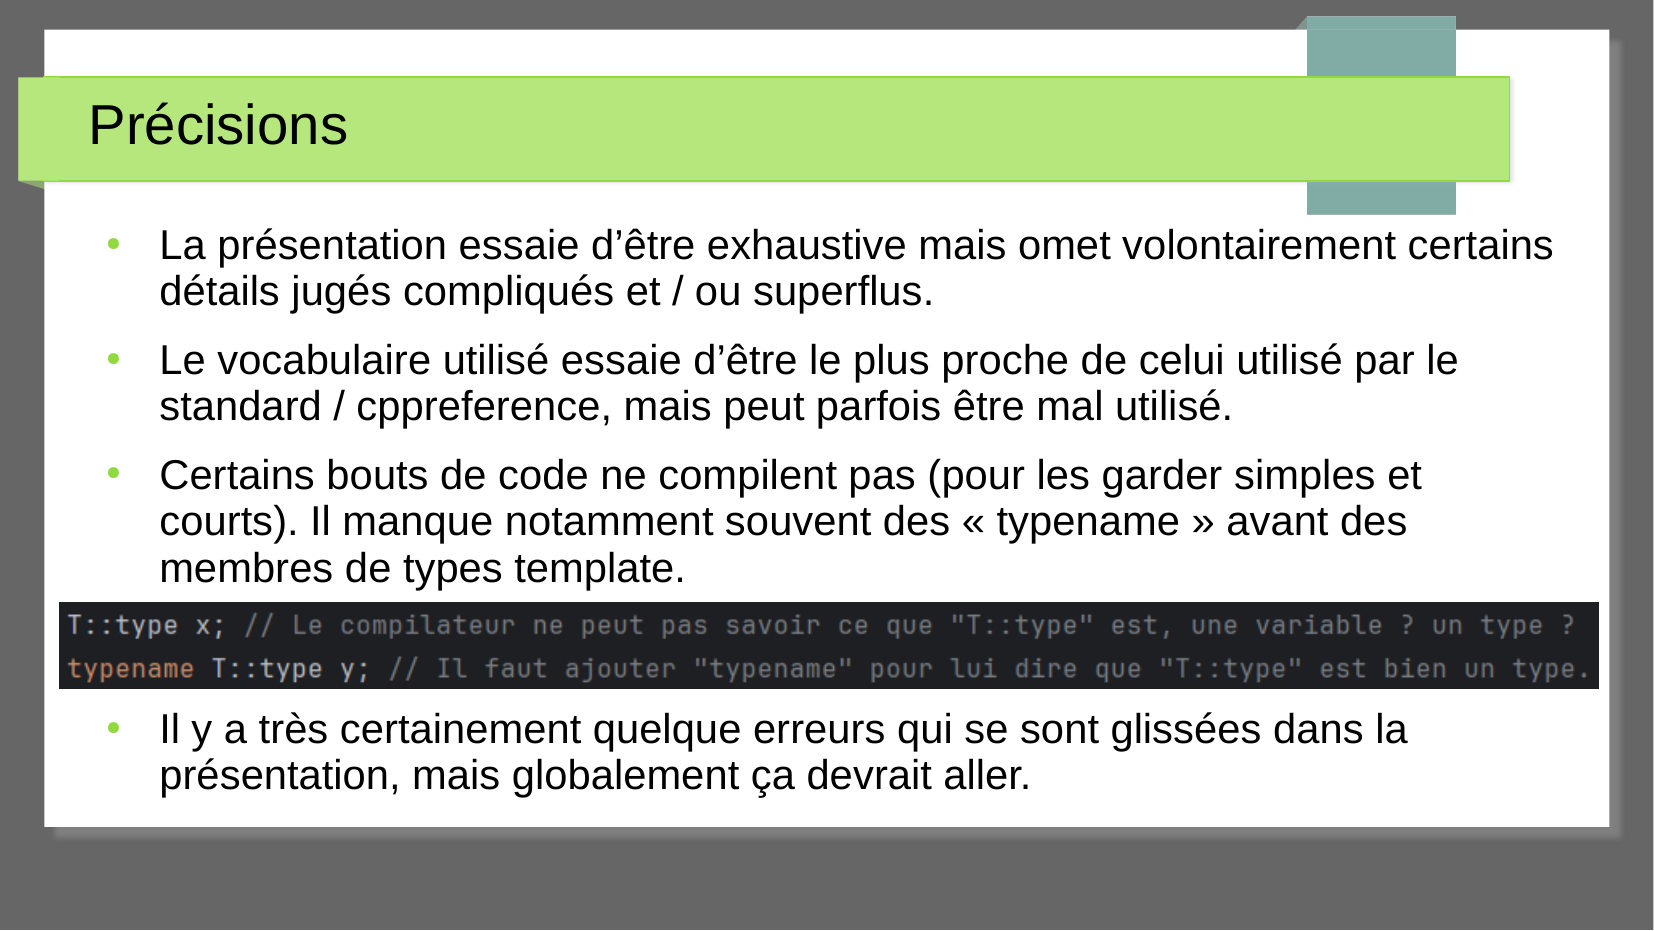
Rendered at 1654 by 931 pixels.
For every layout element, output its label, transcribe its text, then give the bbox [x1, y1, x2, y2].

title Précisions [88, 73, 1506, 178]
list La présentation essaie d’être exhaustive mais omet volontairement certains détails jugés compliqués et / ou superflus. Le vocabulaire utilisé essaie d’être le plus proche de celui utilisé par le standard / cppreference, mais peut parfois être mal utilisé. Certains bouts de code ne compilent pas (pour les garder simples et courts). Il manque notamment souvent des « typename » avant des membres de types template. Il y a très certainement quelque erreurs qui se sont glissées dans la présentation, mais globalement ça devrait aller. [88, 689, 1565, 813]
list La présentation essaie d’être exhaustive mais omet volontairement certains détails jugés compliqués et / ou superflus. Le vocabulaire utilisé essaie d’être le plus proche de celui utilisé par le standard / cppreference, mais peut parfois être mal utilisé. Certains bouts de code ne compilent pas (pour les garder simples et courts). Il manque notamment souvent des « typename » avant des membres de types template. Il y a très certainement quelque erreurs qui se sont glissées dans la présentation, mais globalement ça devrait aller. [88, 221, 1565, 602]
picture [59, 602, 1599, 689]
